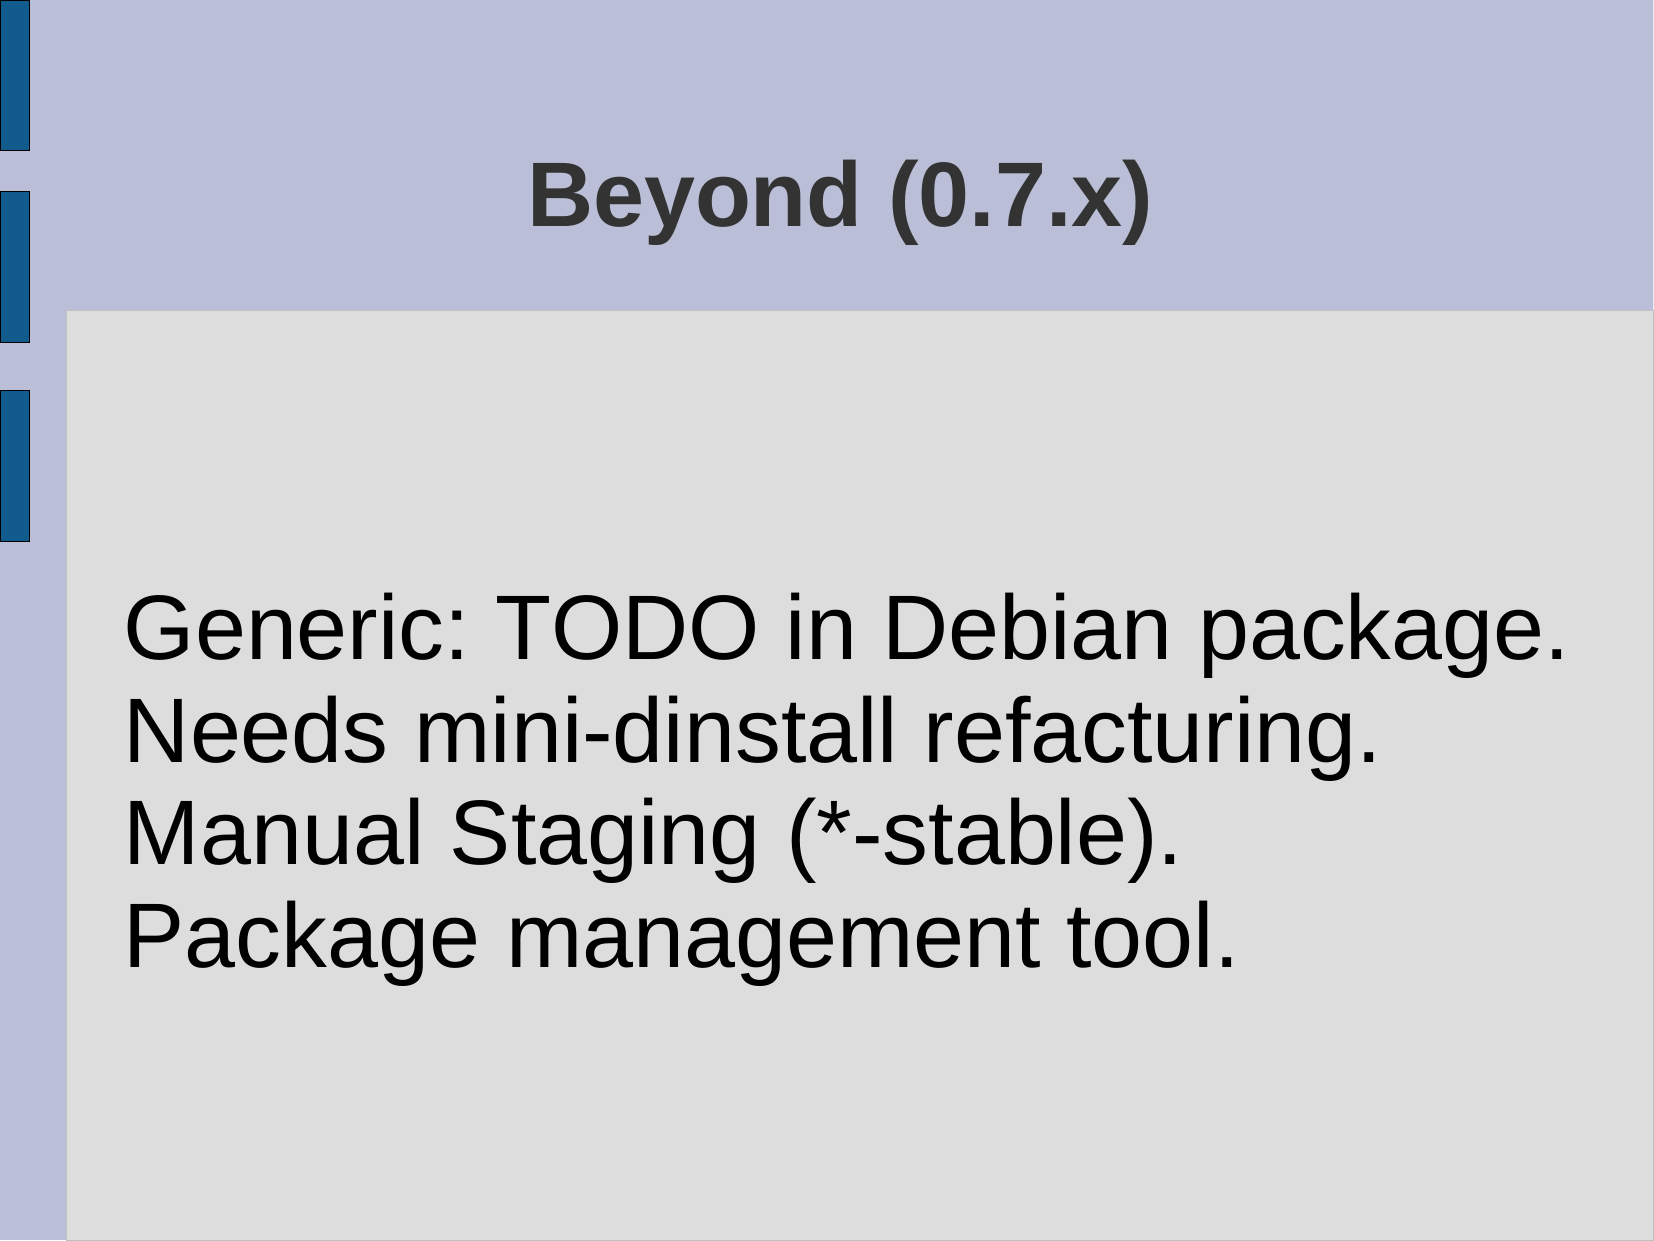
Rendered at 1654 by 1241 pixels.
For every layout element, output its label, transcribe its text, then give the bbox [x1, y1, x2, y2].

title Beyond (0.7.x) [121, 98, 1534, 291]
list Generic: TODO in Debian package. Needs mini-dinstall refacturing. Manual Staging (*-stable). Package management tool. [88, 501, 1621, 1034]
